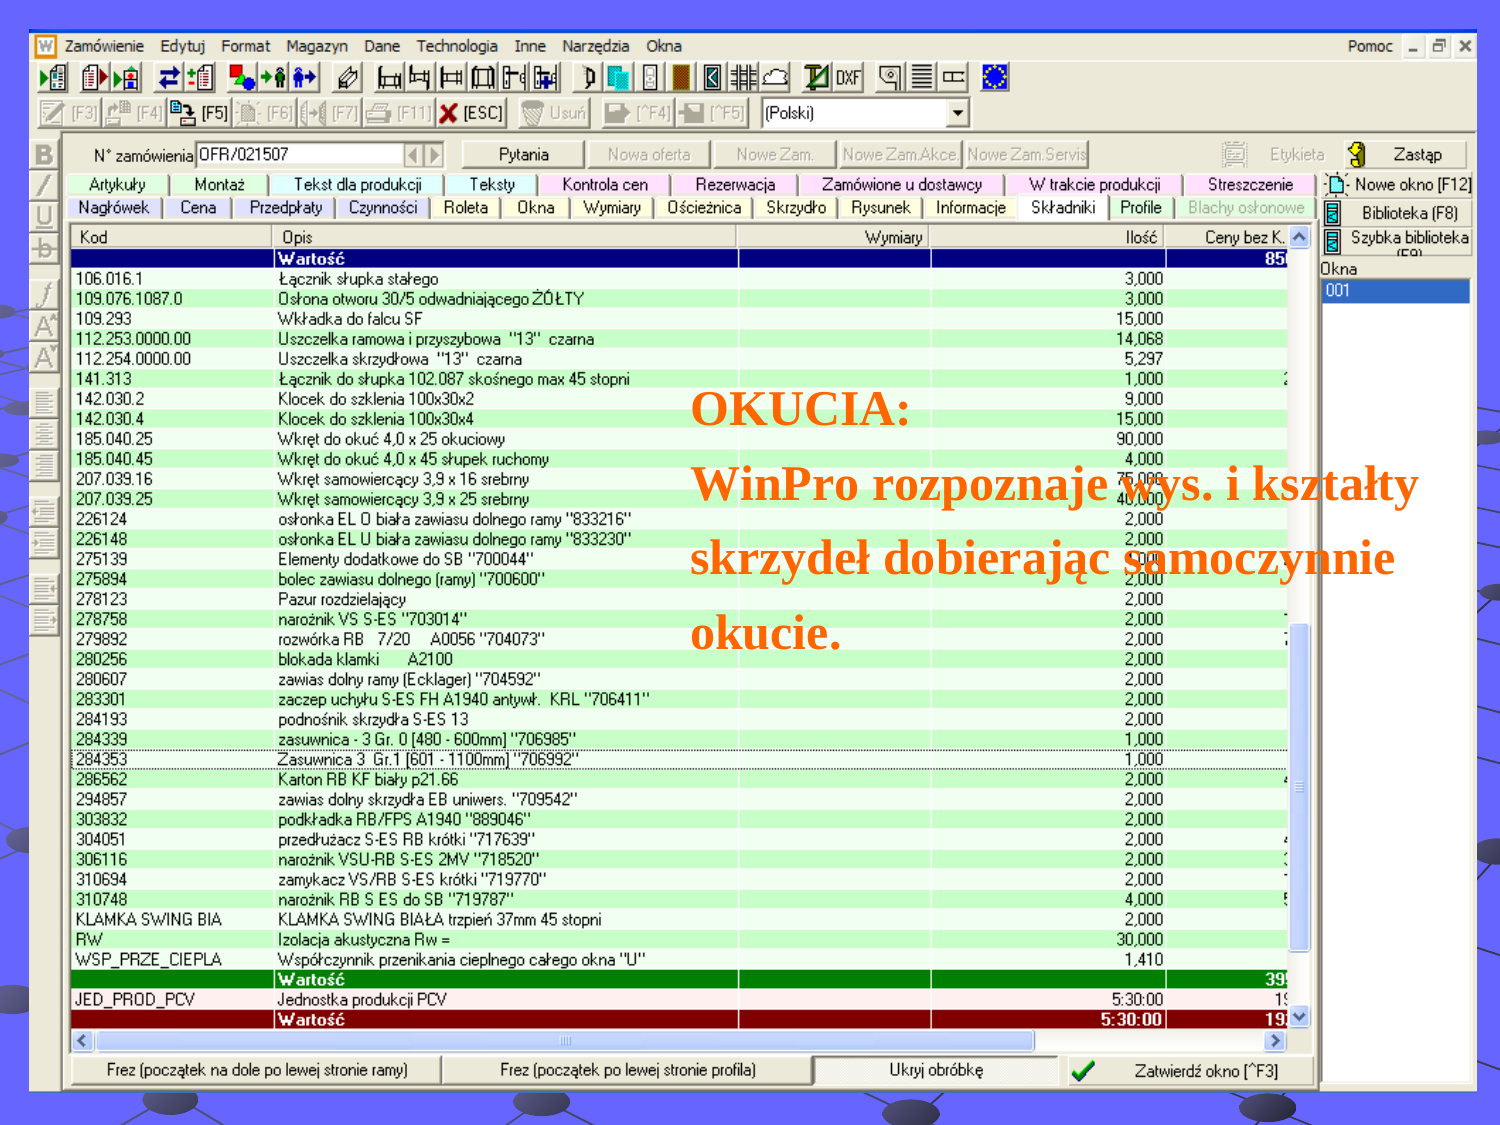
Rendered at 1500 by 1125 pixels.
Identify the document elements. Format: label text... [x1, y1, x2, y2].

text_box OKUCIA: WinPro rozpoznaje wys. i kształty skrzydeł dobierając samoczynnie okucie. [689, 383, 1421, 661]
picture [29, 29, 1477, 1093]
